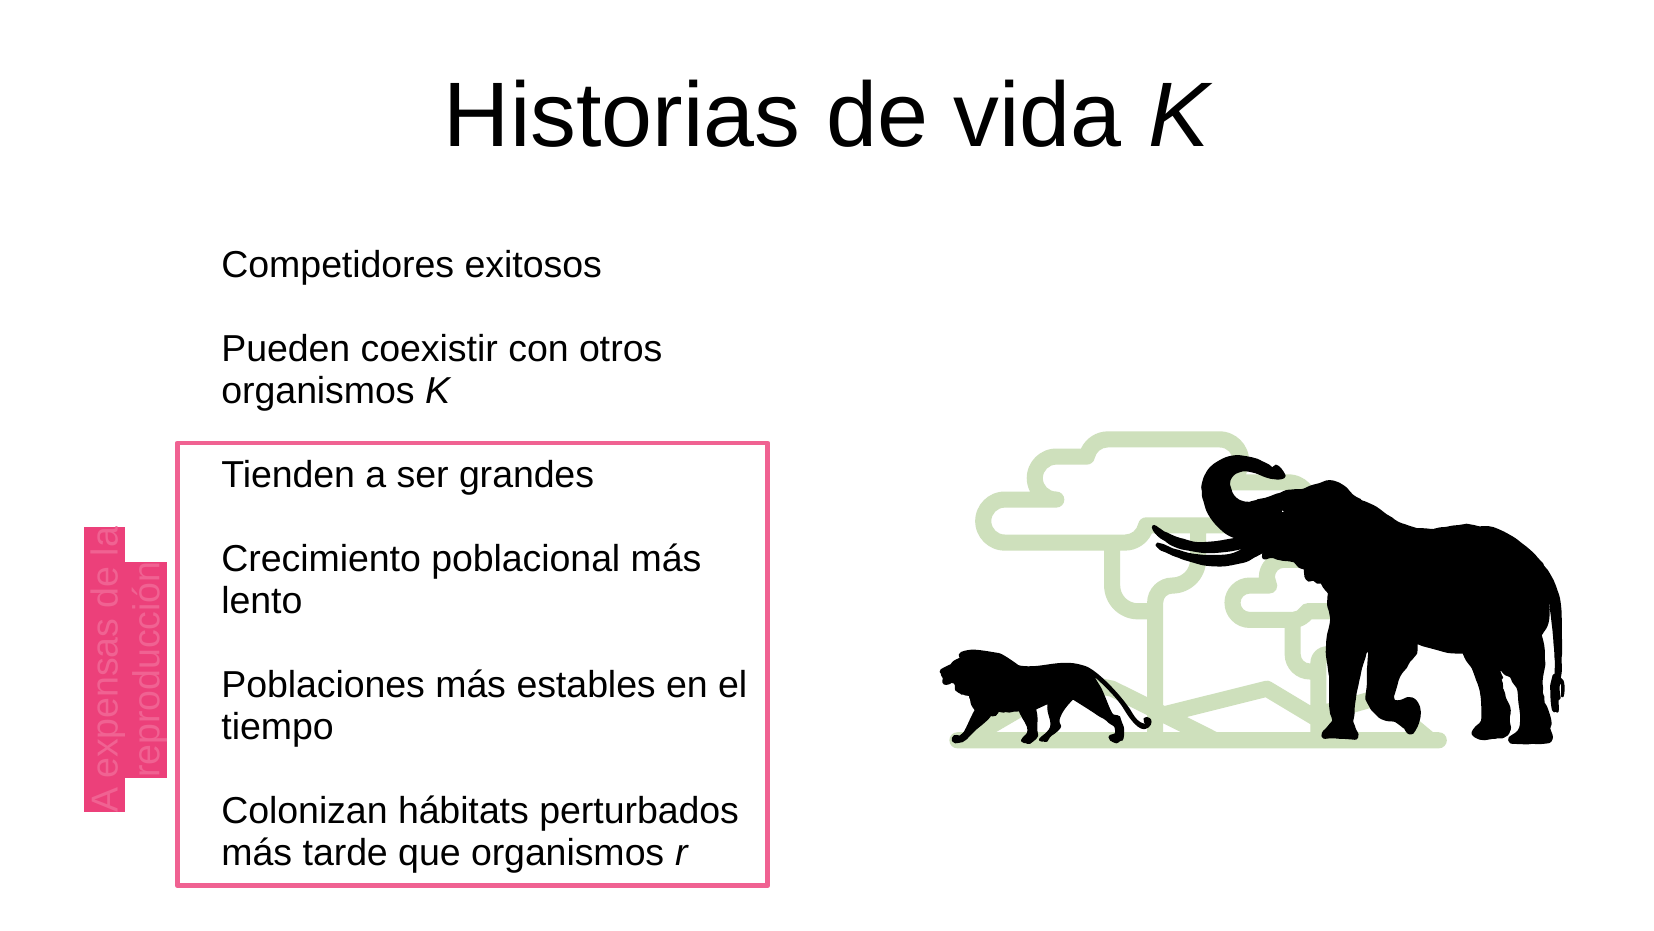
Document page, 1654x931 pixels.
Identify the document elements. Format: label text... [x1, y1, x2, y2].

title Historias de vida K [82, 37, 1571, 193]
text_box Competidores exitosos Pueden coexistir con otros organismos K Tienden a ser grandes Crecimiento poblacional más lento Poblaciones más estables en el tiempo Colonizan hábitats perturbados más tarde que organismos r [206, 236, 798, 881]
text_box Competidores exitosos Pueden coexistir con otros organismos K Tienden a ser grandes Crecimiento poblacional más lento Poblaciones más estables en el tiempo Colonizan hábitats perturbados más tarde que organismos r [206, 445, 765, 881]
picture [939, 341, 1565, 839]
text_box A expensas de la reproducción [76, 300, 148, 827]
